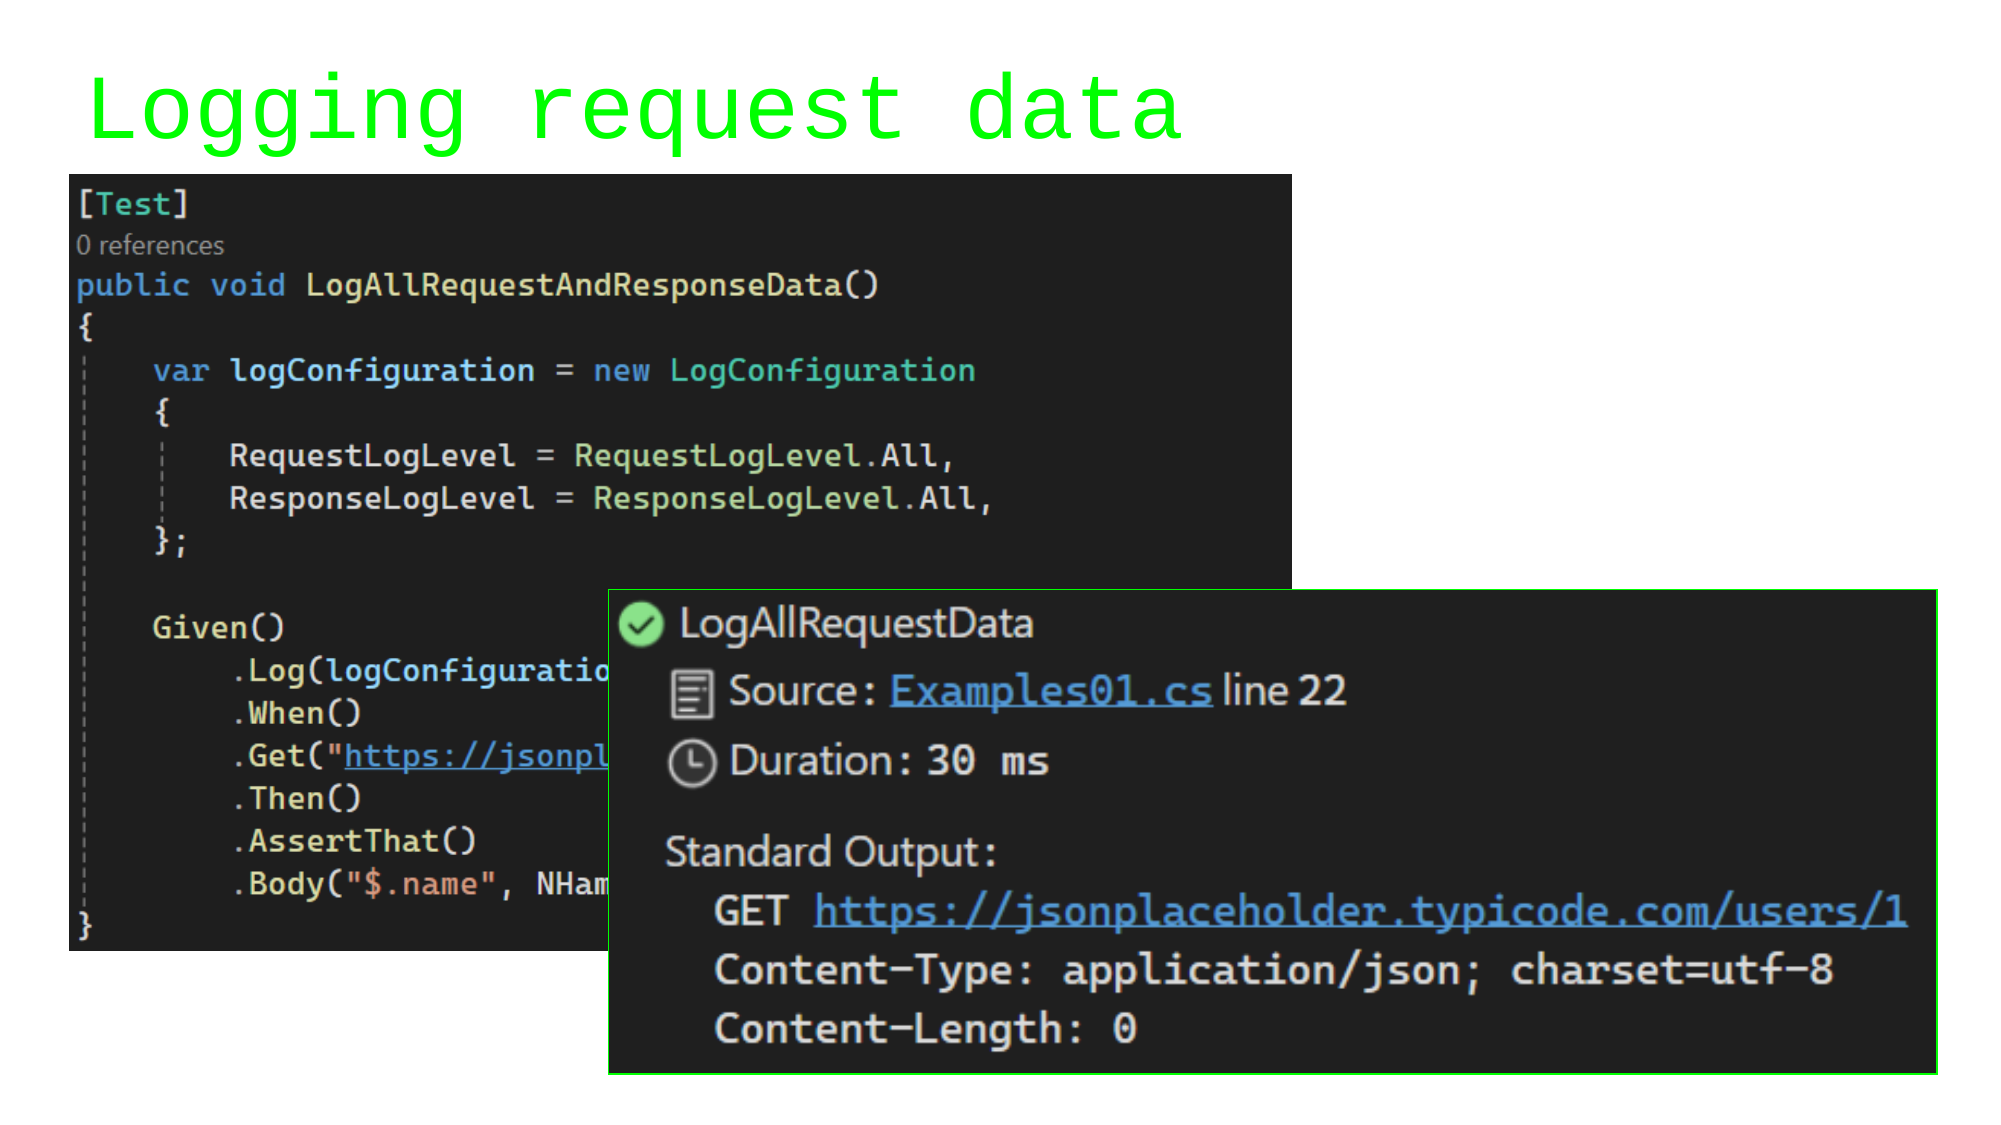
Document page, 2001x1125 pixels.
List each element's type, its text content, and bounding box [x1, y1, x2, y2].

title Logging request data [69, 0, 1726, 218]
picture [609, 590, 1937, 1074]
picture [69, 218, 1292, 951]
